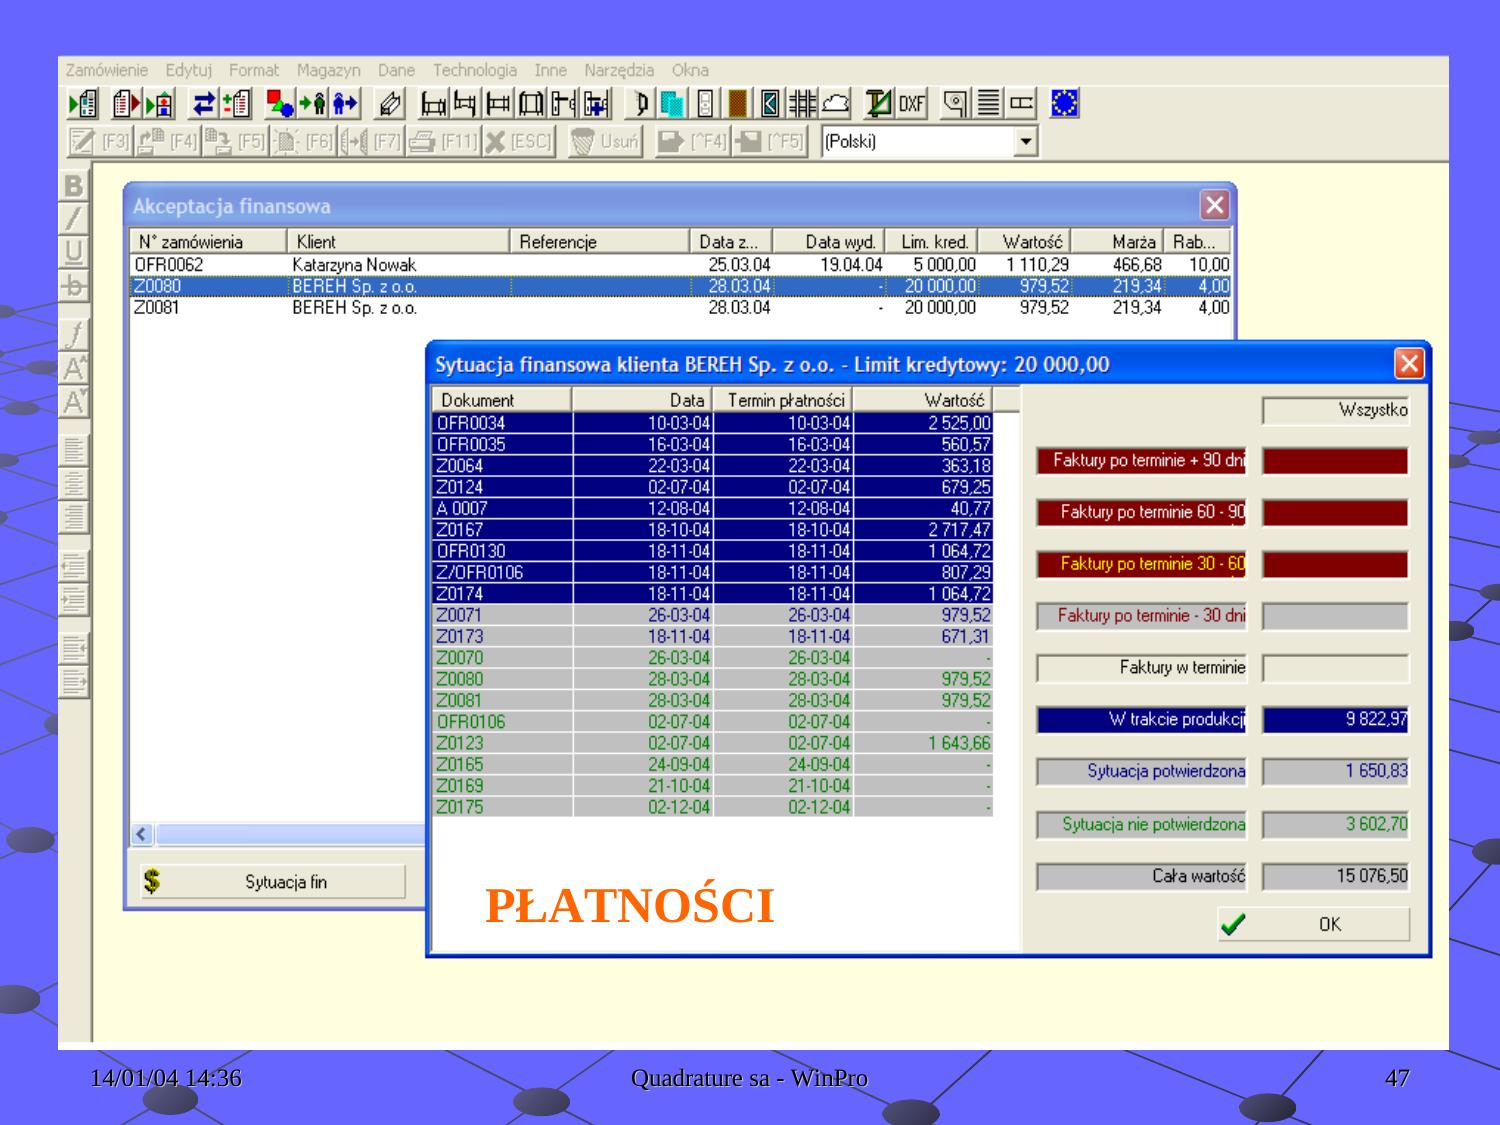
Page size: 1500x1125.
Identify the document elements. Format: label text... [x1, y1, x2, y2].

text_box PŁATNOŚCI [485, 881, 777, 934]
picture [58, 55, 1449, 1050]
